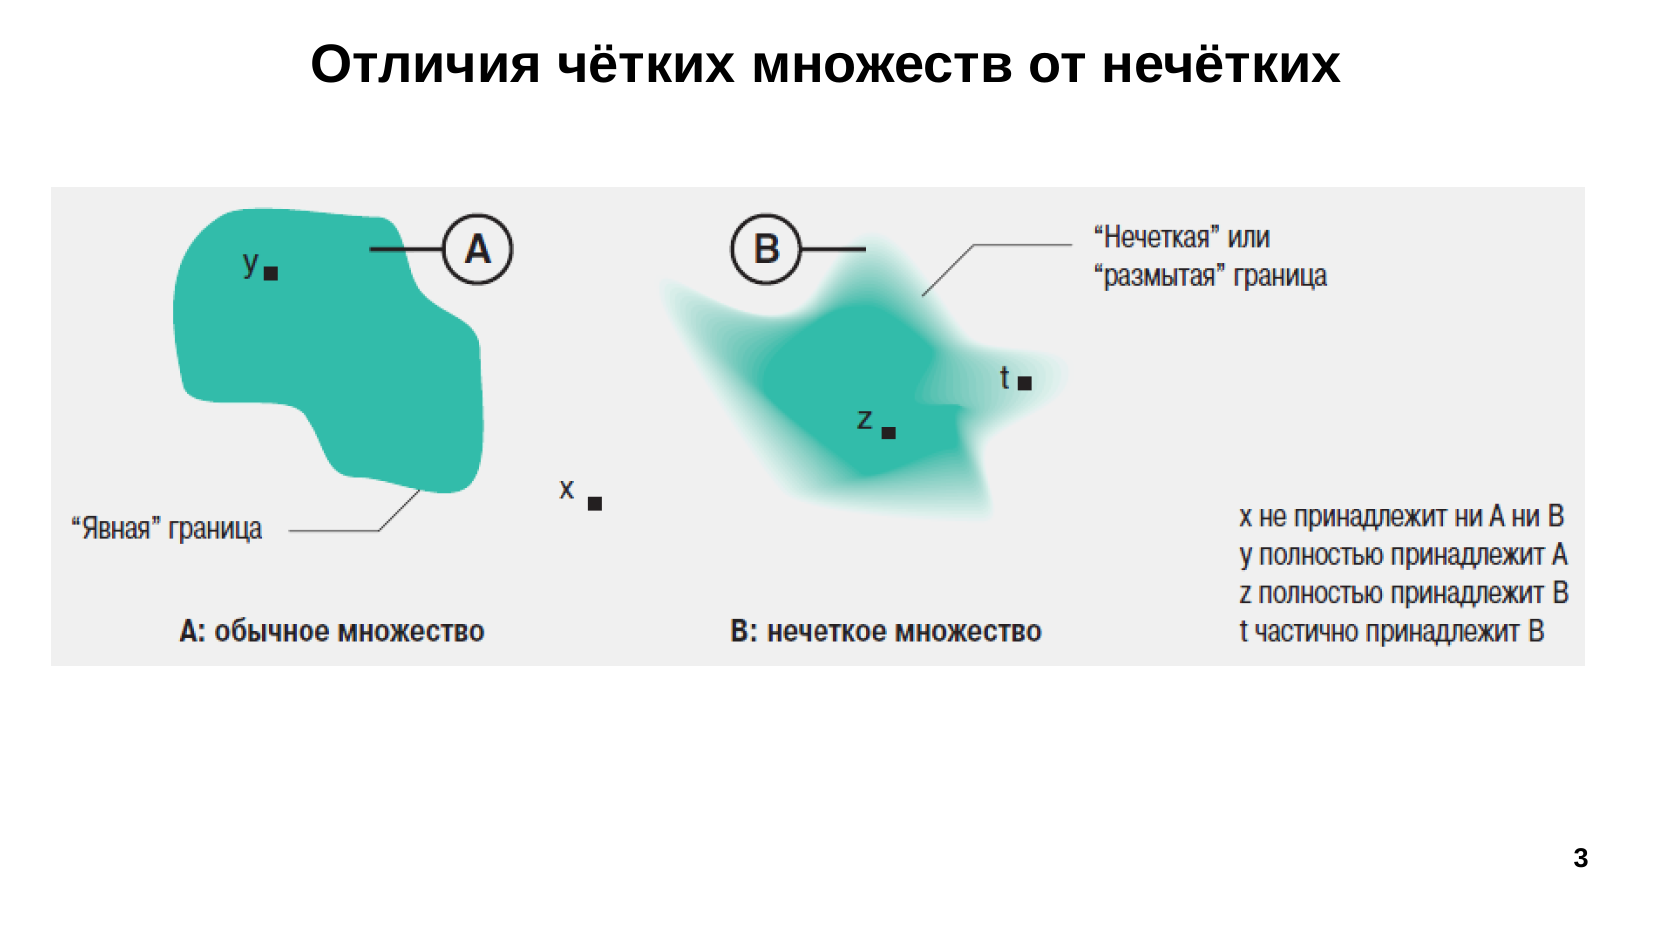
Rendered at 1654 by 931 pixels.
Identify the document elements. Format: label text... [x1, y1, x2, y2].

text_box 3 [1558, 835, 1613, 881]
picture [51, 187, 1585, 666]
title Отличия чётких множеств от нечётких [82, 0, 1571, 187]
